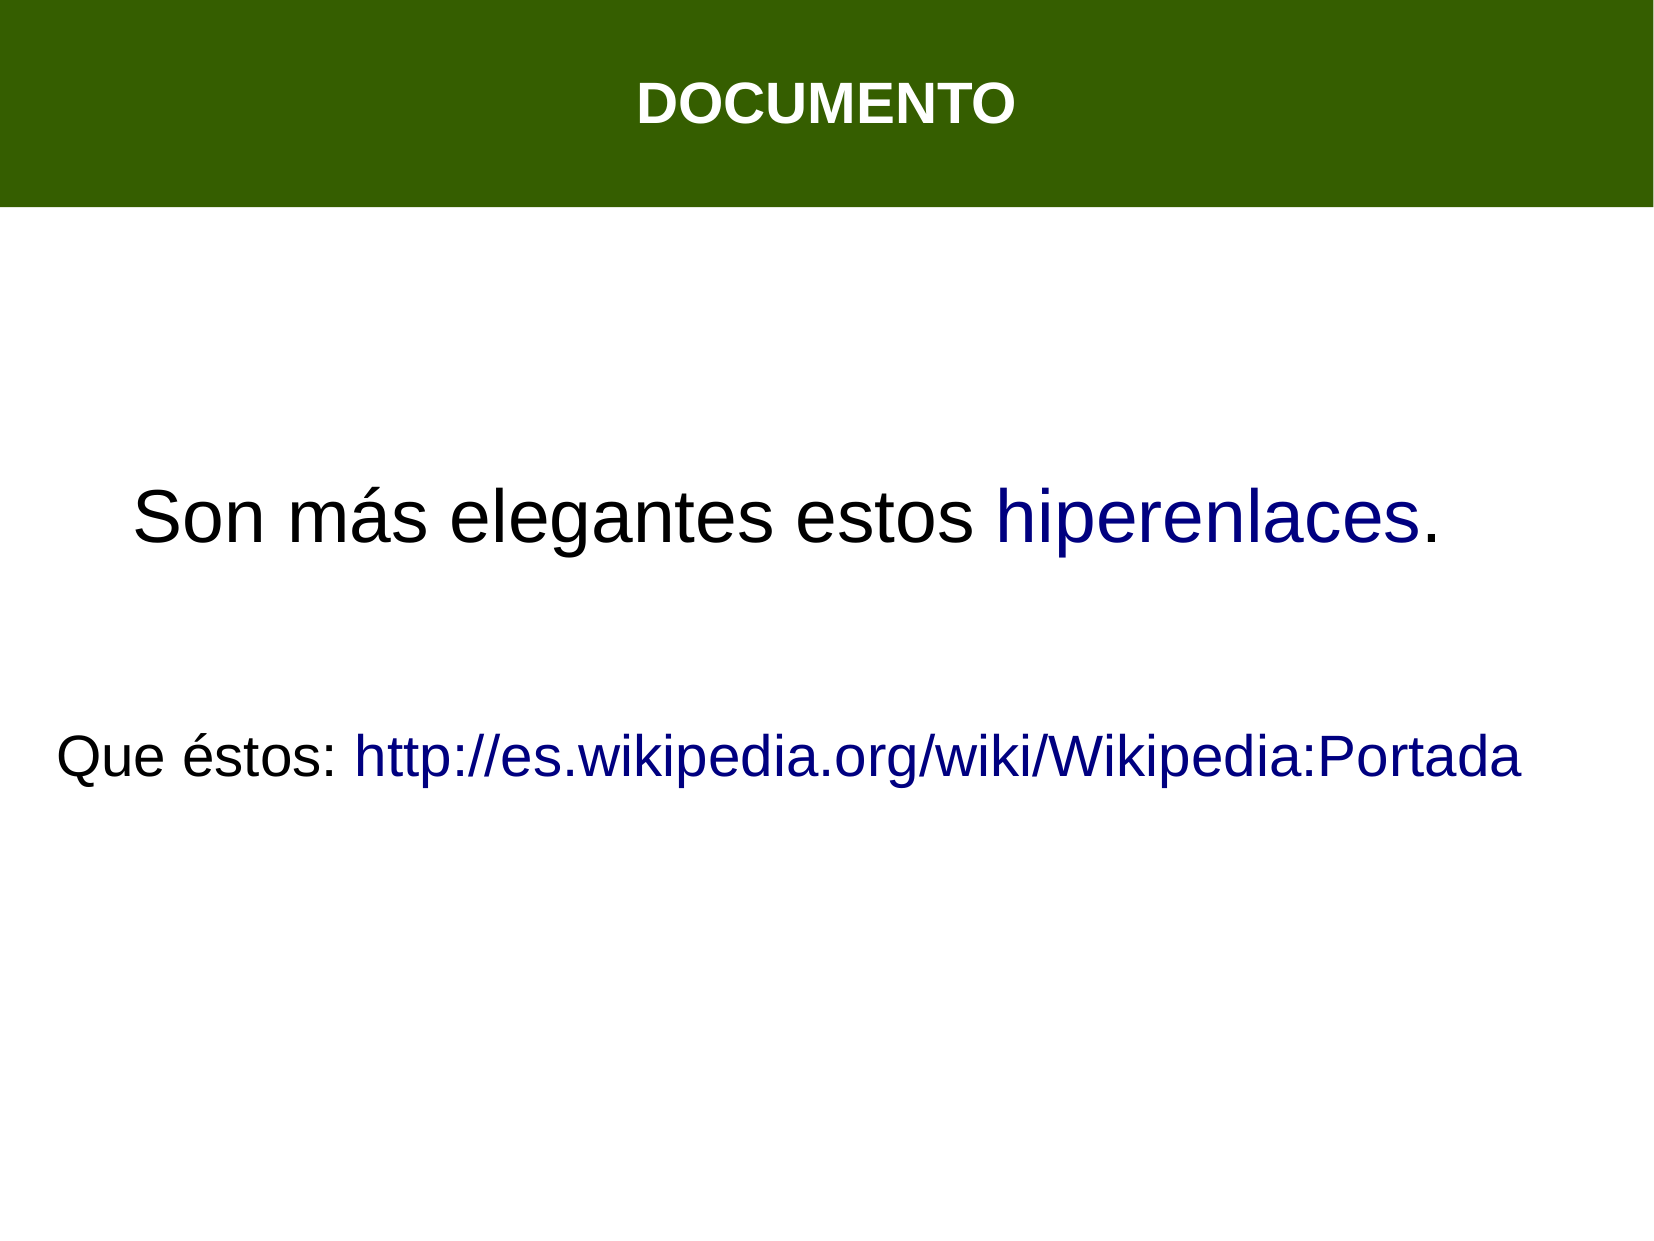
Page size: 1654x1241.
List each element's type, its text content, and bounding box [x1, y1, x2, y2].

text_box Son más elegantes estos hiperenlaces. [118, 466, 1536, 566]
text_box Que éstos: http://es.wikipedia.org/wiki/Wikipedia:Portada [41, 716, 1613, 796]
title DOCUMENTO [0, 0, 1654, 208]
